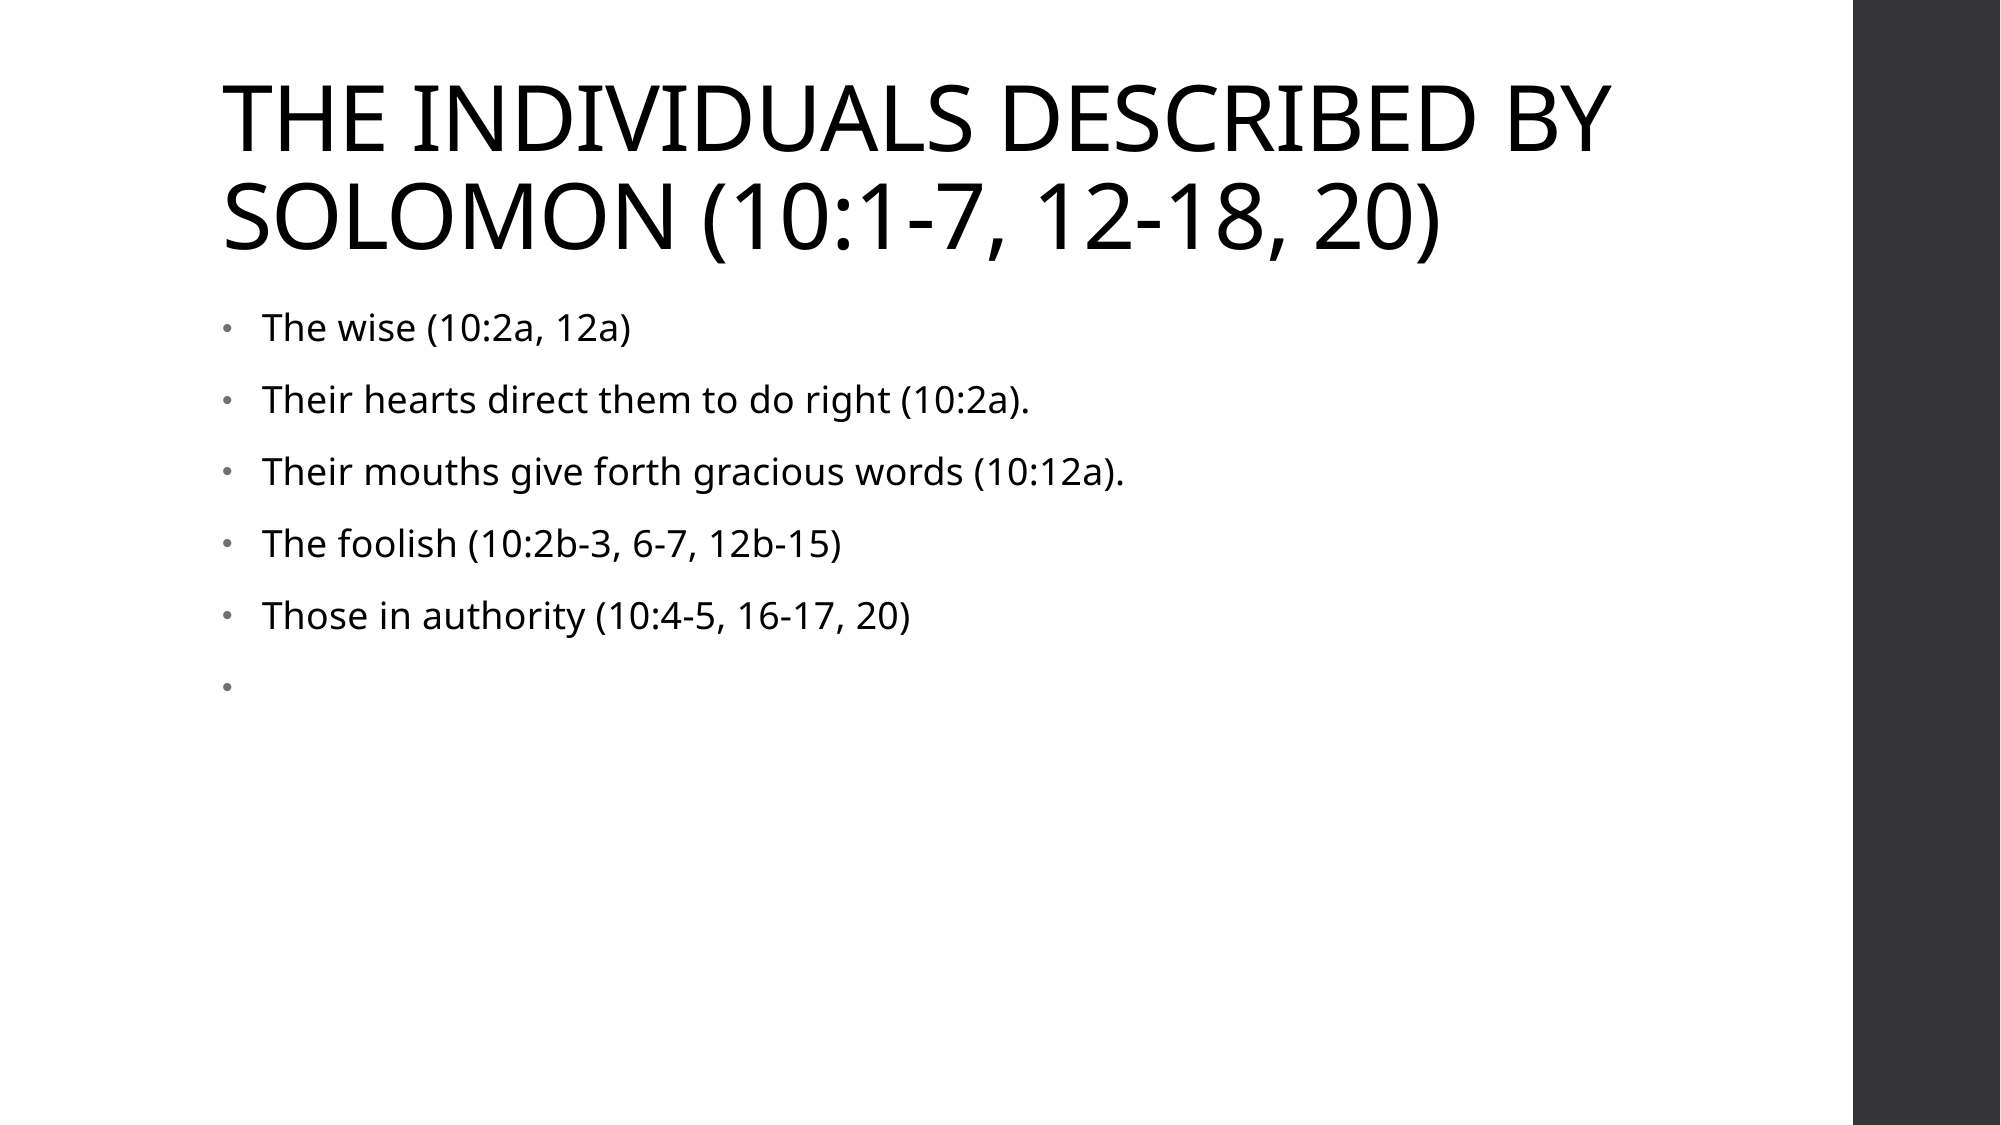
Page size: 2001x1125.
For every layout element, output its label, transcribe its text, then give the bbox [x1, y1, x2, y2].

title THE INDIVIDUALS DESCRIBED BY SOLOMON (10:1-7, 12-18, 20) [206, 60, 1797, 278]
list The wise (10:2a, 12a) Their hearts direct them to do right (10:2a). Their mouths give forth gracious words (10:12a). The foolish (10:2b-3, 6-7, 12b-15) Those in authority (10:4-5, 16-17, 20) [206, 299, 1617, 1014]
